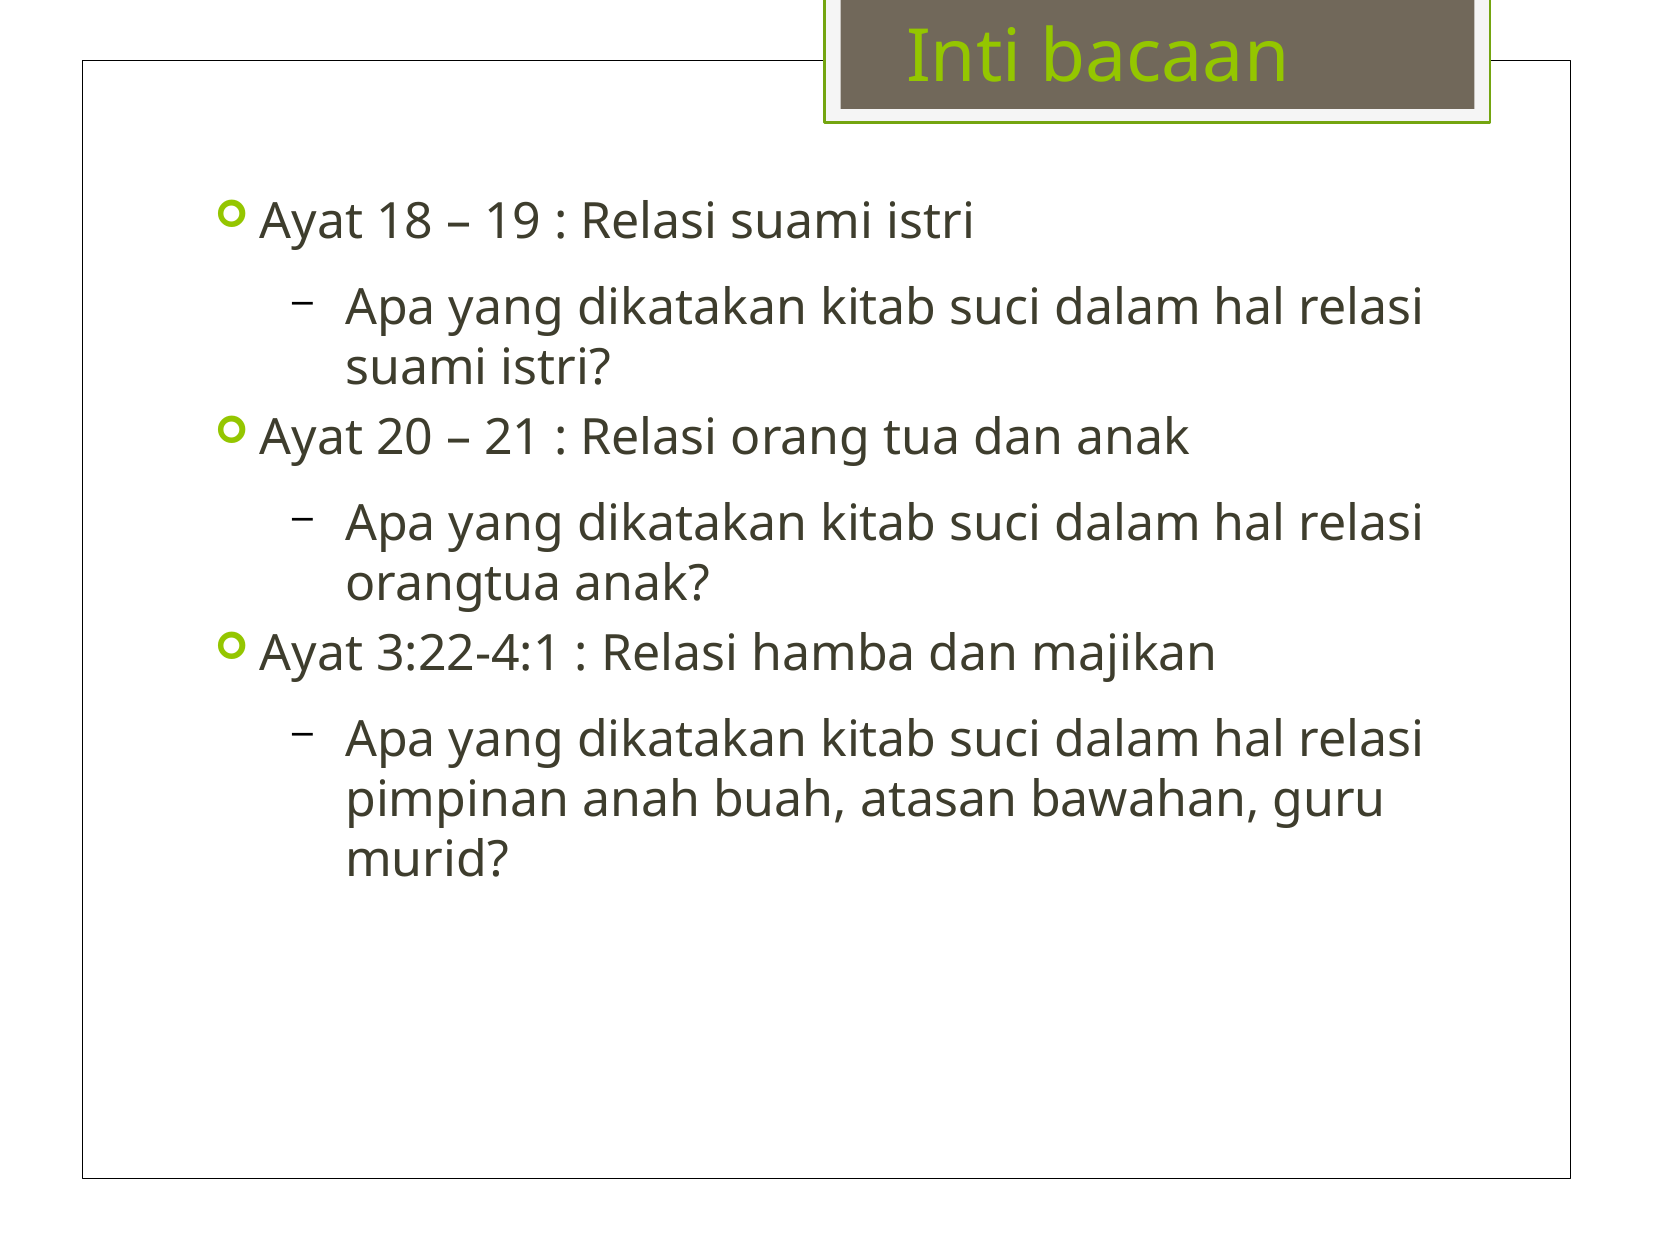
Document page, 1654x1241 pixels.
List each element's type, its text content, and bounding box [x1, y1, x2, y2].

list Ayat 18 – 19 : Relasi suami istri Apa yang dikatakan kitab suci dalam hal relasi suami istri? Ayat 20 – 21 : Relasi orang tua dan anak Apa yang dikatakan kitab suci dalam hal relasi orangtua anak? Ayat 3:22-4:1 : Relasi hamba dan majikan Apa yang dikatakan kitab suci dalam hal relasi pimpinan anah buah, atasan bawahan, guru murid? [188, 180, 1460, 1050]
text_box Inti bacaan [891, 0, 1421, 104]
